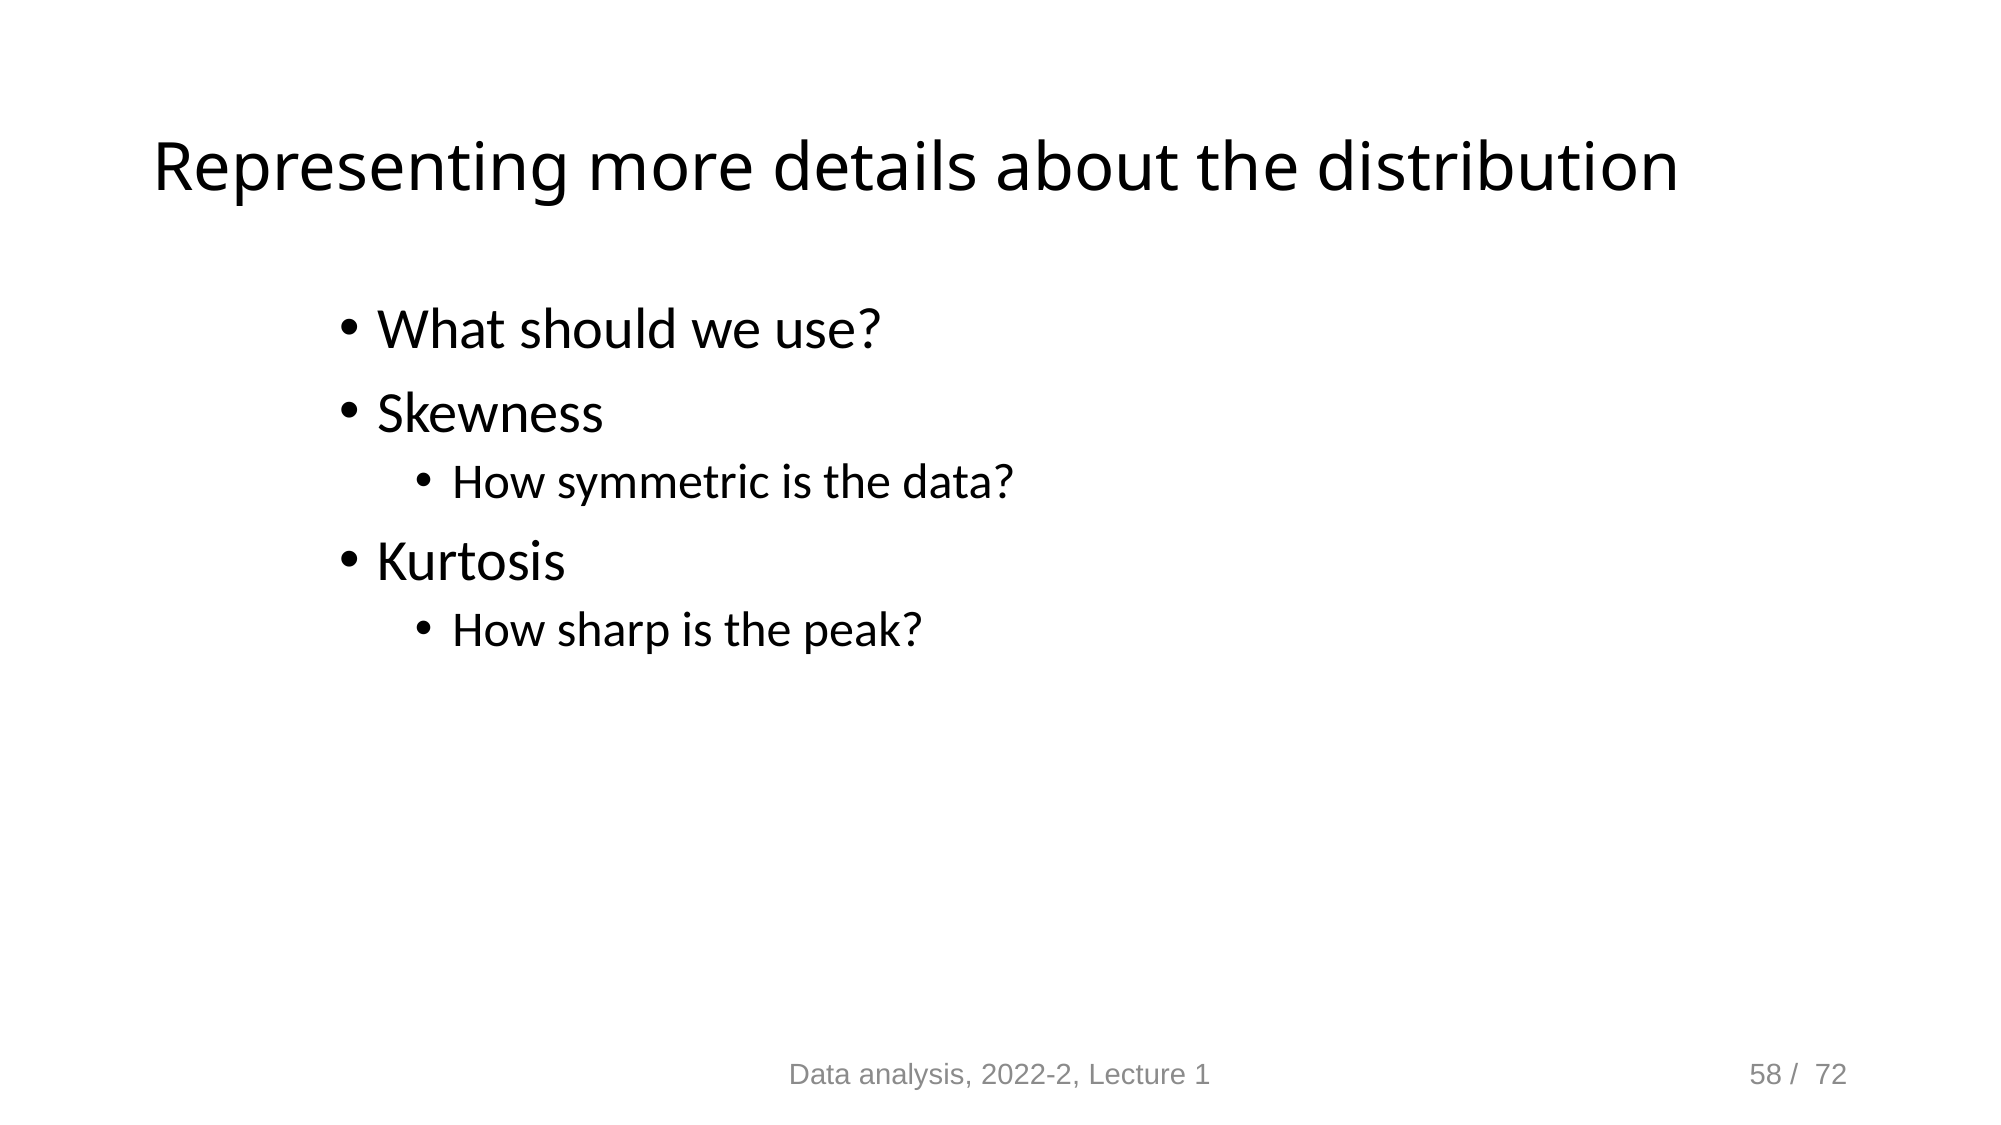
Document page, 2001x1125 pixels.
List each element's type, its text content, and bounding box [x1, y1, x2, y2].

footer Data analysis, 2022-2, Lecture 1 [662, 1042, 1338, 1103]
title Representing more details about the distribution [137, 59, 1863, 278]
slide_number <number> / 72 [1412, 1042, 1863, 1103]
list What should we use? Skewness How symmetric is the data? Kurtosis How sharp is the peak? [324, 290, 1675, 882]
